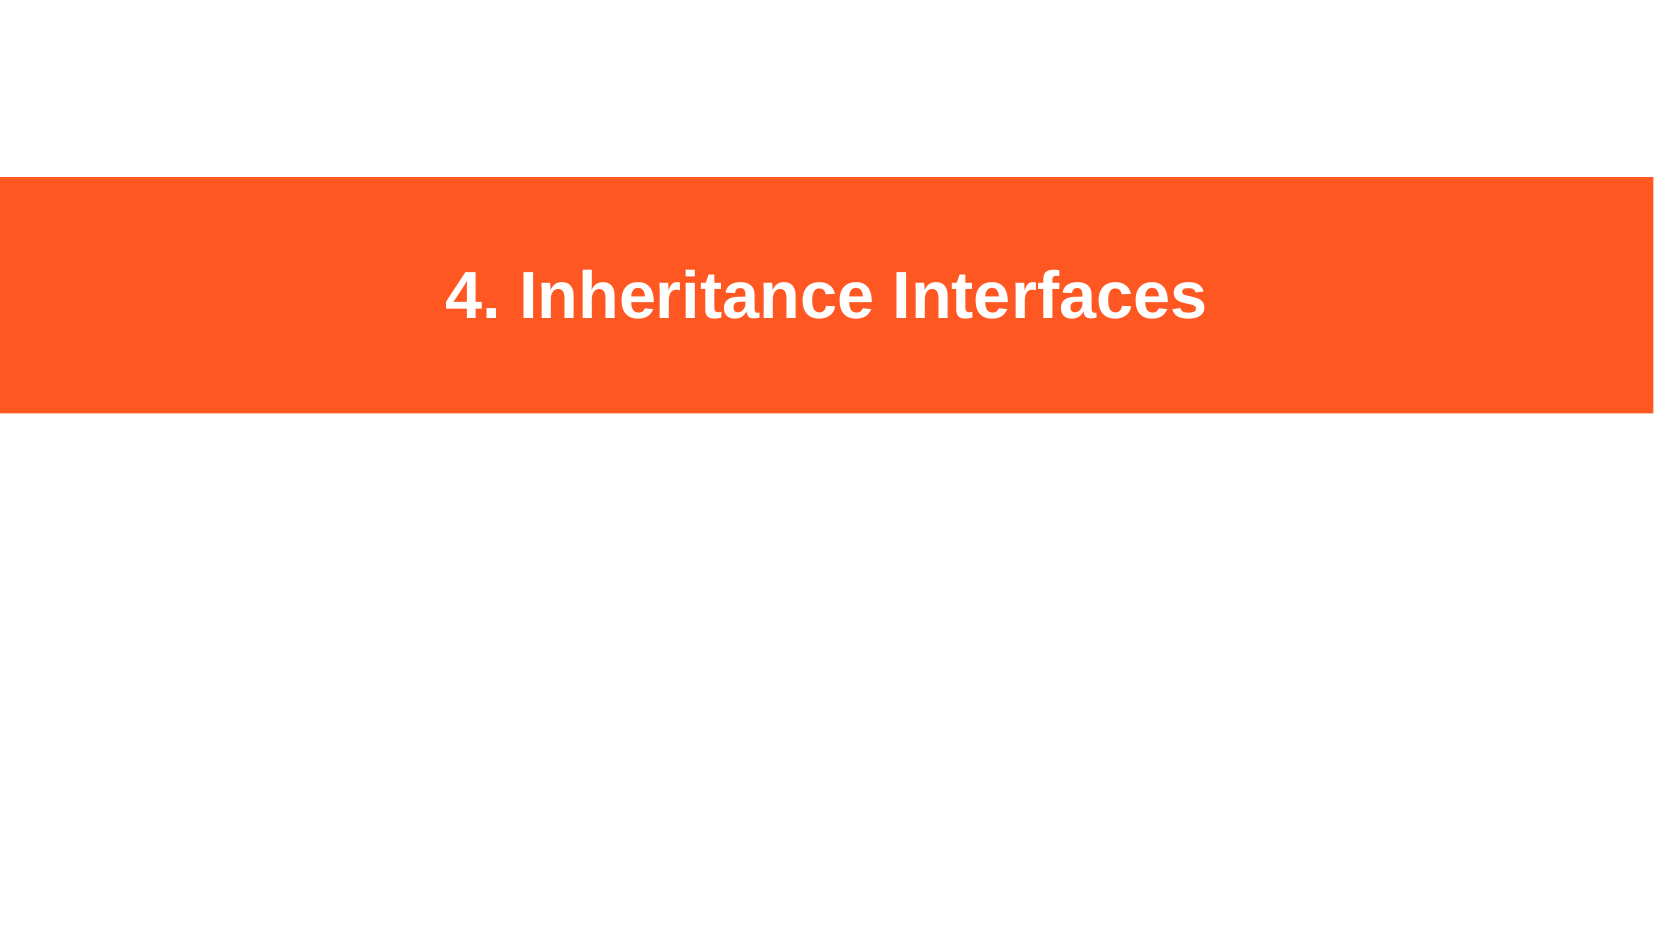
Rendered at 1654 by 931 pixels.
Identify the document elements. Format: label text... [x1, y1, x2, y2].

title 4. Inheritance Interfaces [0, 177, 1654, 414]
